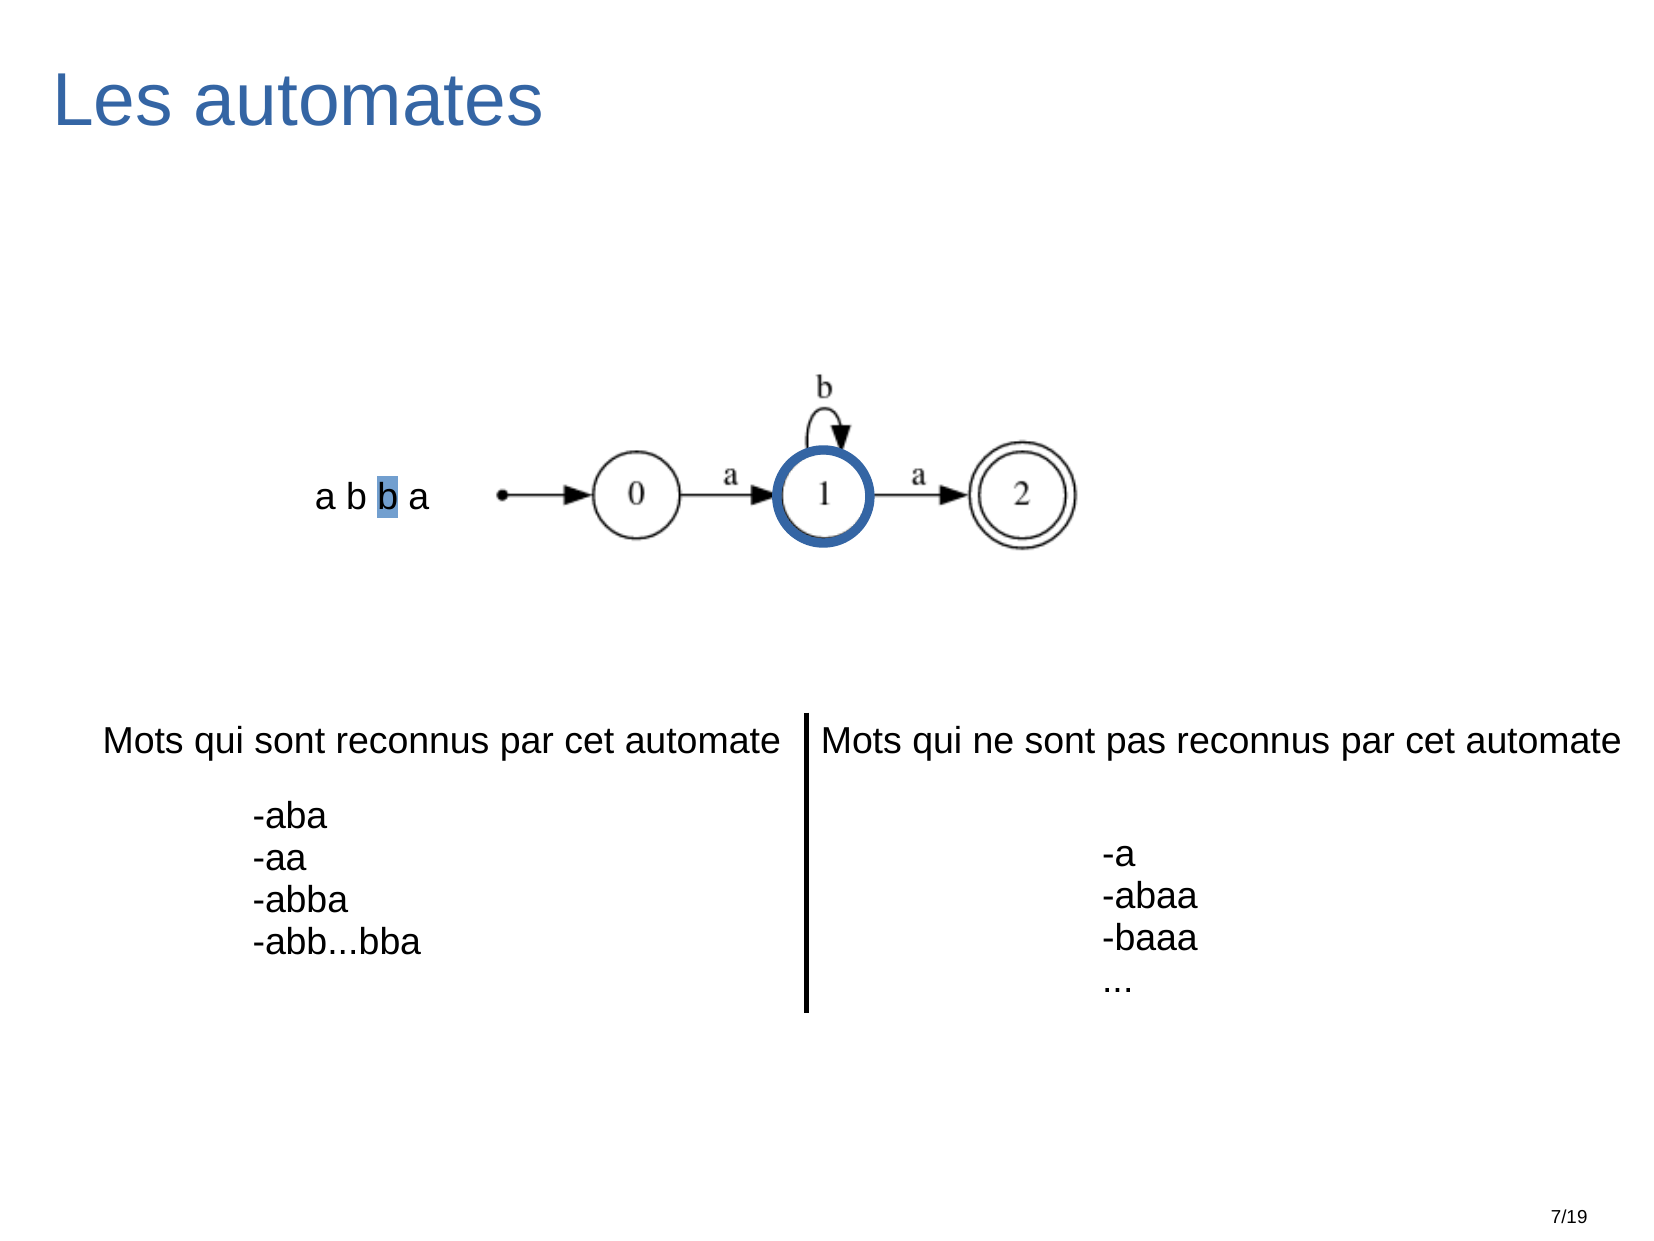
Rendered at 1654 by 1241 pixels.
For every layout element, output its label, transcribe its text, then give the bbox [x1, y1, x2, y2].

text_box Mots qui sont reconnus par cet automate [87, 712, 806, 812]
text_box Mots qui ne sont pas reconnus par cet automate [809, 712, 1654, 812]
text_box 7/19 [1536, 1198, 1613, 1235]
text_box -a -abaa -baaa ... [1087, 825, 1213, 1008]
picture [412, 299, 1157, 657]
text_box a b b a [300, 468, 444, 526]
text_box -aba -aa -abba -abb...bba [237, 787, 437, 971]
text_box Les automates [37, 50, 1013, 151]
